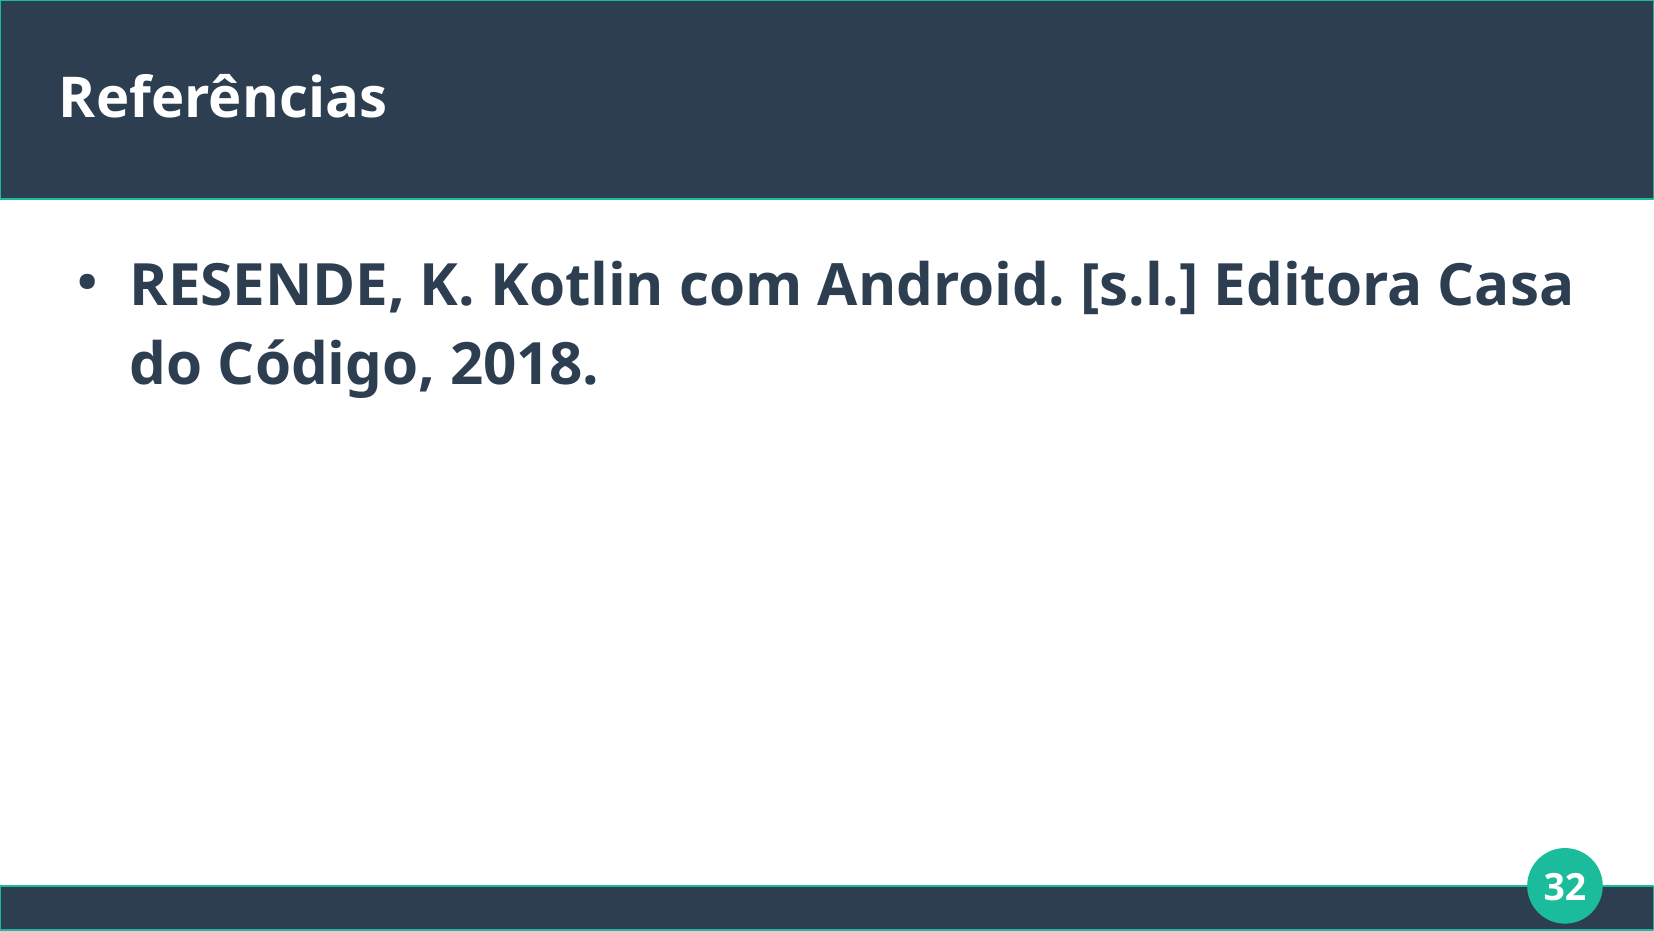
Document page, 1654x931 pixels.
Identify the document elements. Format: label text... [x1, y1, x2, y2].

list RESENDE, K. Kotlin com Android. [s.l.] Editora Casa do Código, 2018. [59, 243, 1595, 864]
title Referências [59, 37, 1595, 155]
